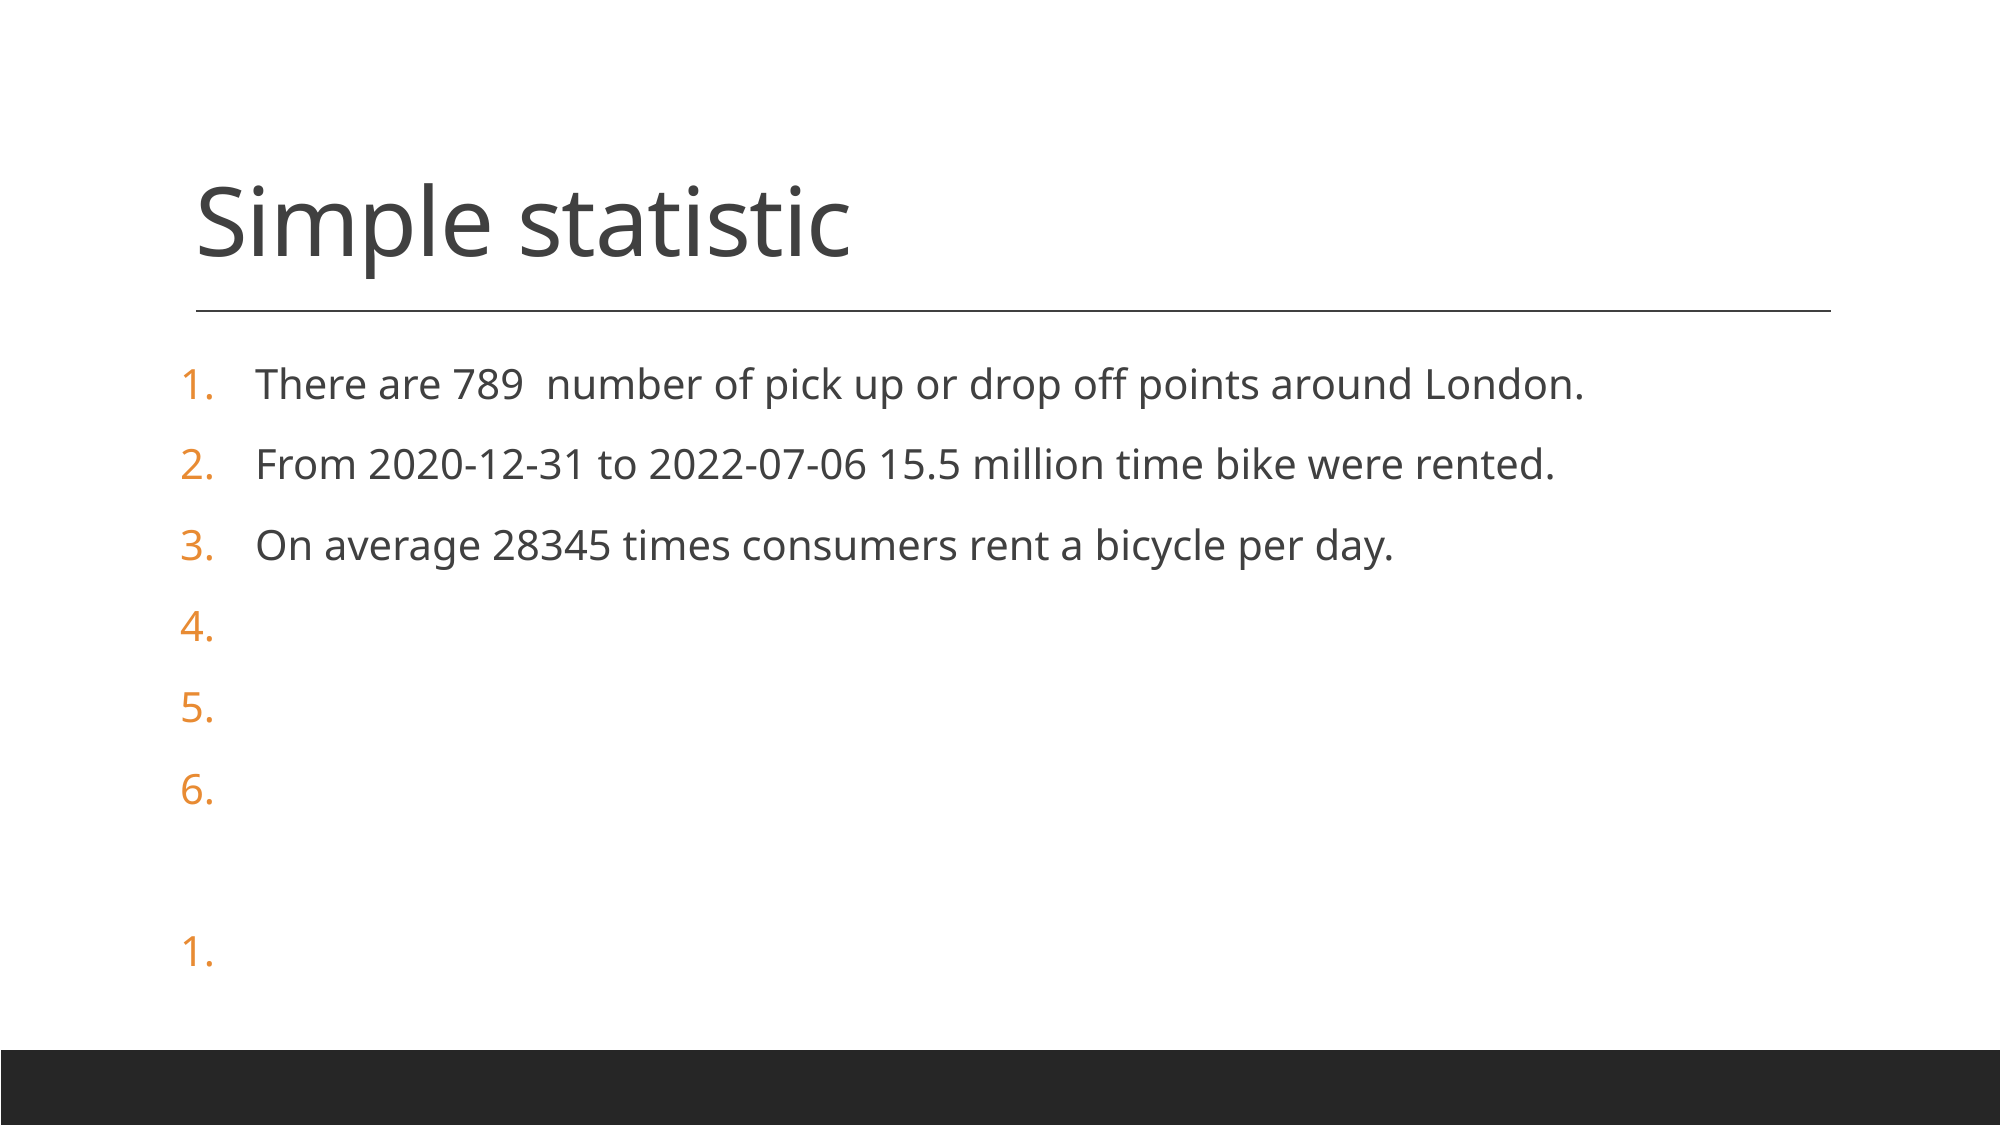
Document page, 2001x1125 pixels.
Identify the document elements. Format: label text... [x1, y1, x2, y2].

title Simple statistic [180, 47, 1831, 286]
list There are 789 number of pick up or drop off points around London. From 2020-12-31 to 2022-07-06 15.5 million time bike were rented. On average 28345 times consumers rent a bicycle per day. [180, 345, 1831, 963]
